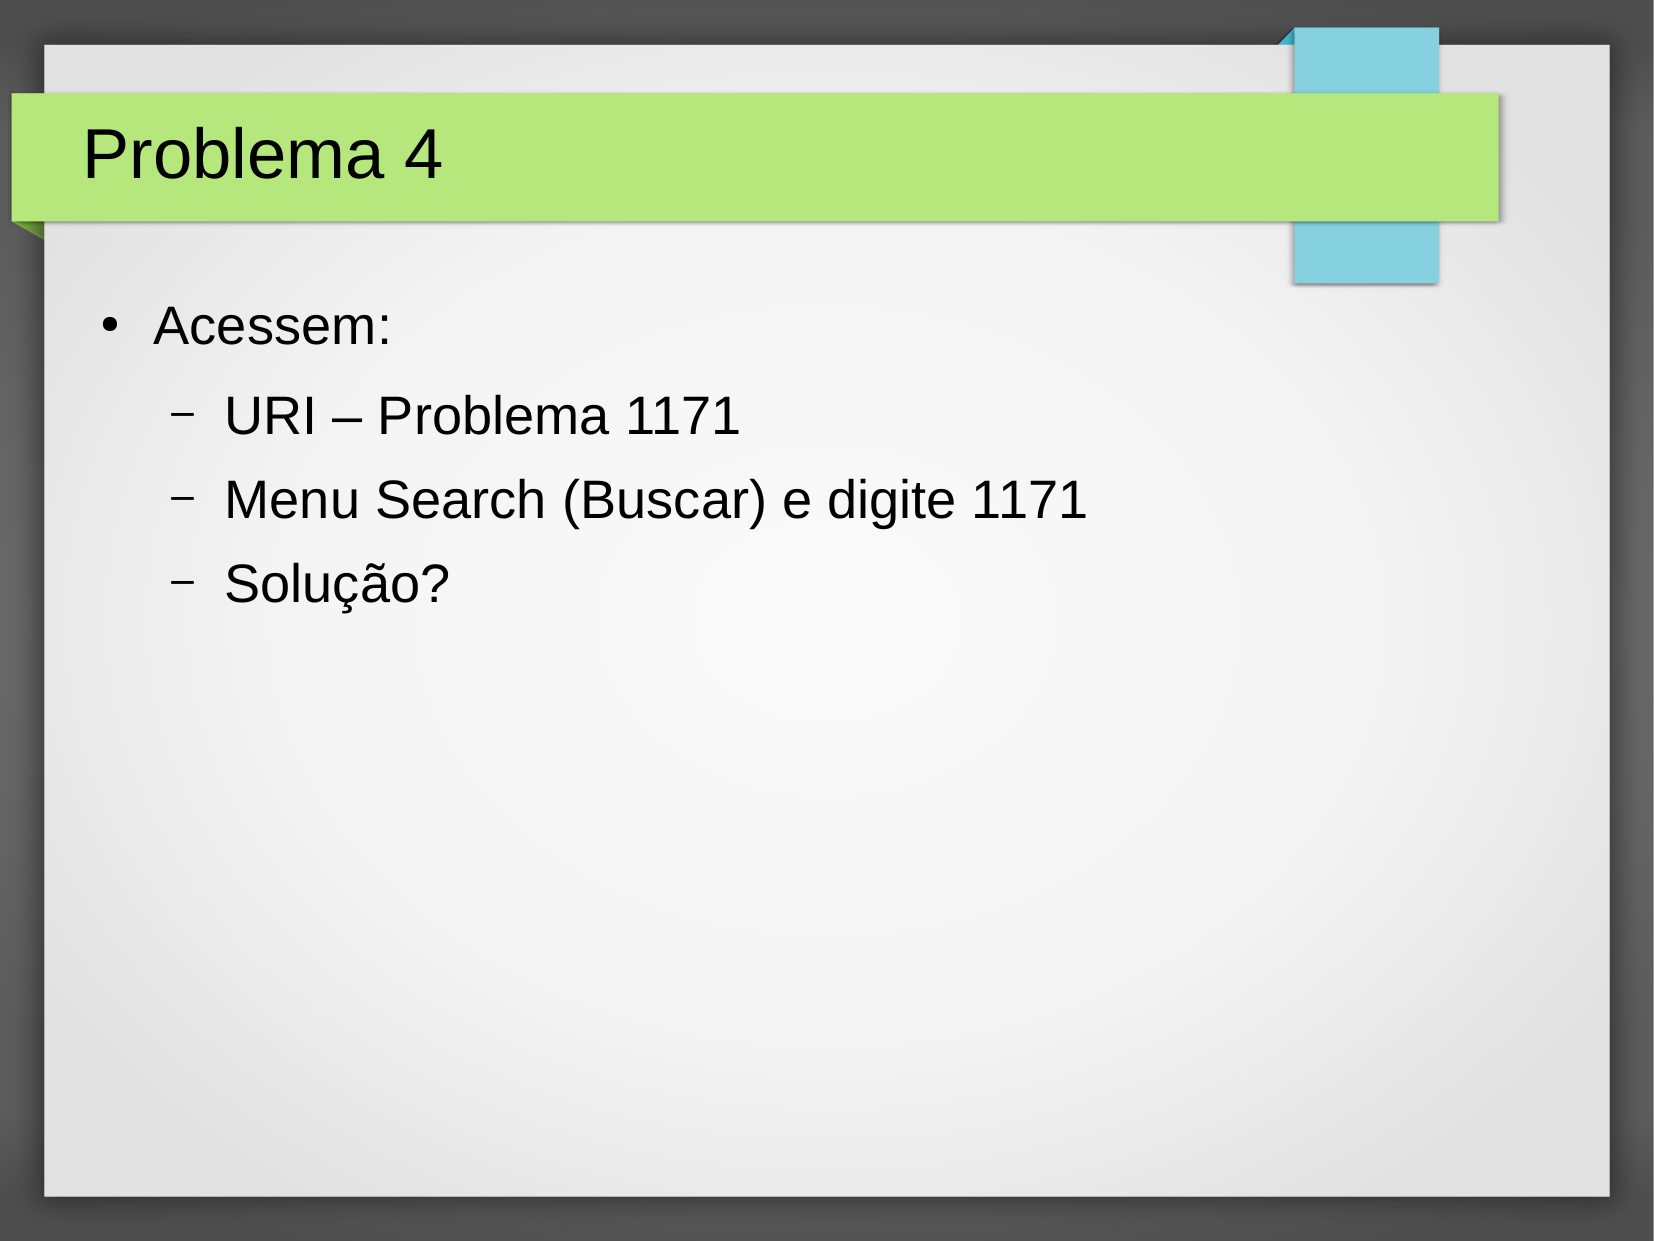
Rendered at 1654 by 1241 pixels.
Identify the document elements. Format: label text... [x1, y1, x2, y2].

list Acessem: URI – Problema 1171 Menu Search (Buscar) e digite 1171 Solução? [82, 295, 1571, 1015]
title Problema 4 [82, 94, 1264, 213]
picture [0, 0, 1654, 1241]
